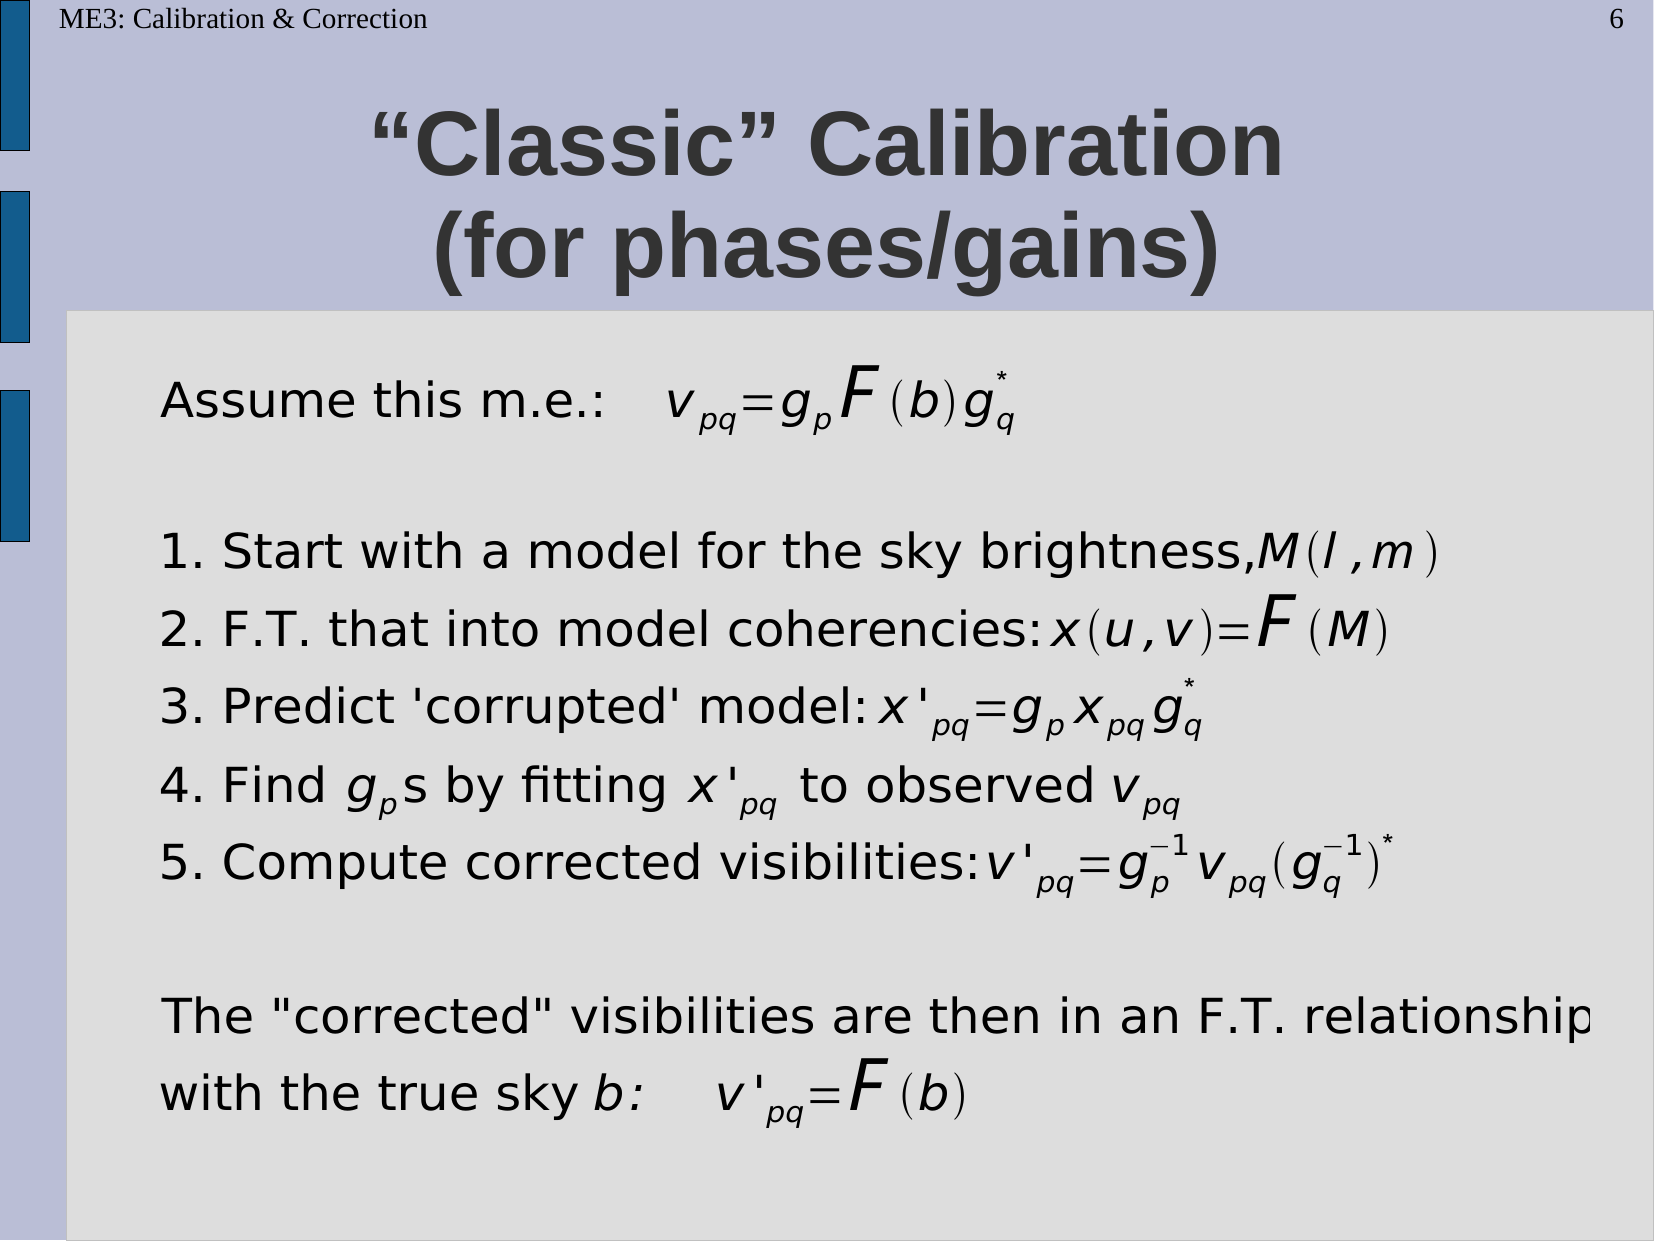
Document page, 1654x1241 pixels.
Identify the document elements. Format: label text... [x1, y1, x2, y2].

chart [152, 356, 1590, 1203]
title “Classic” Calibration (for phases/gains) [121, 87, 1534, 302]
